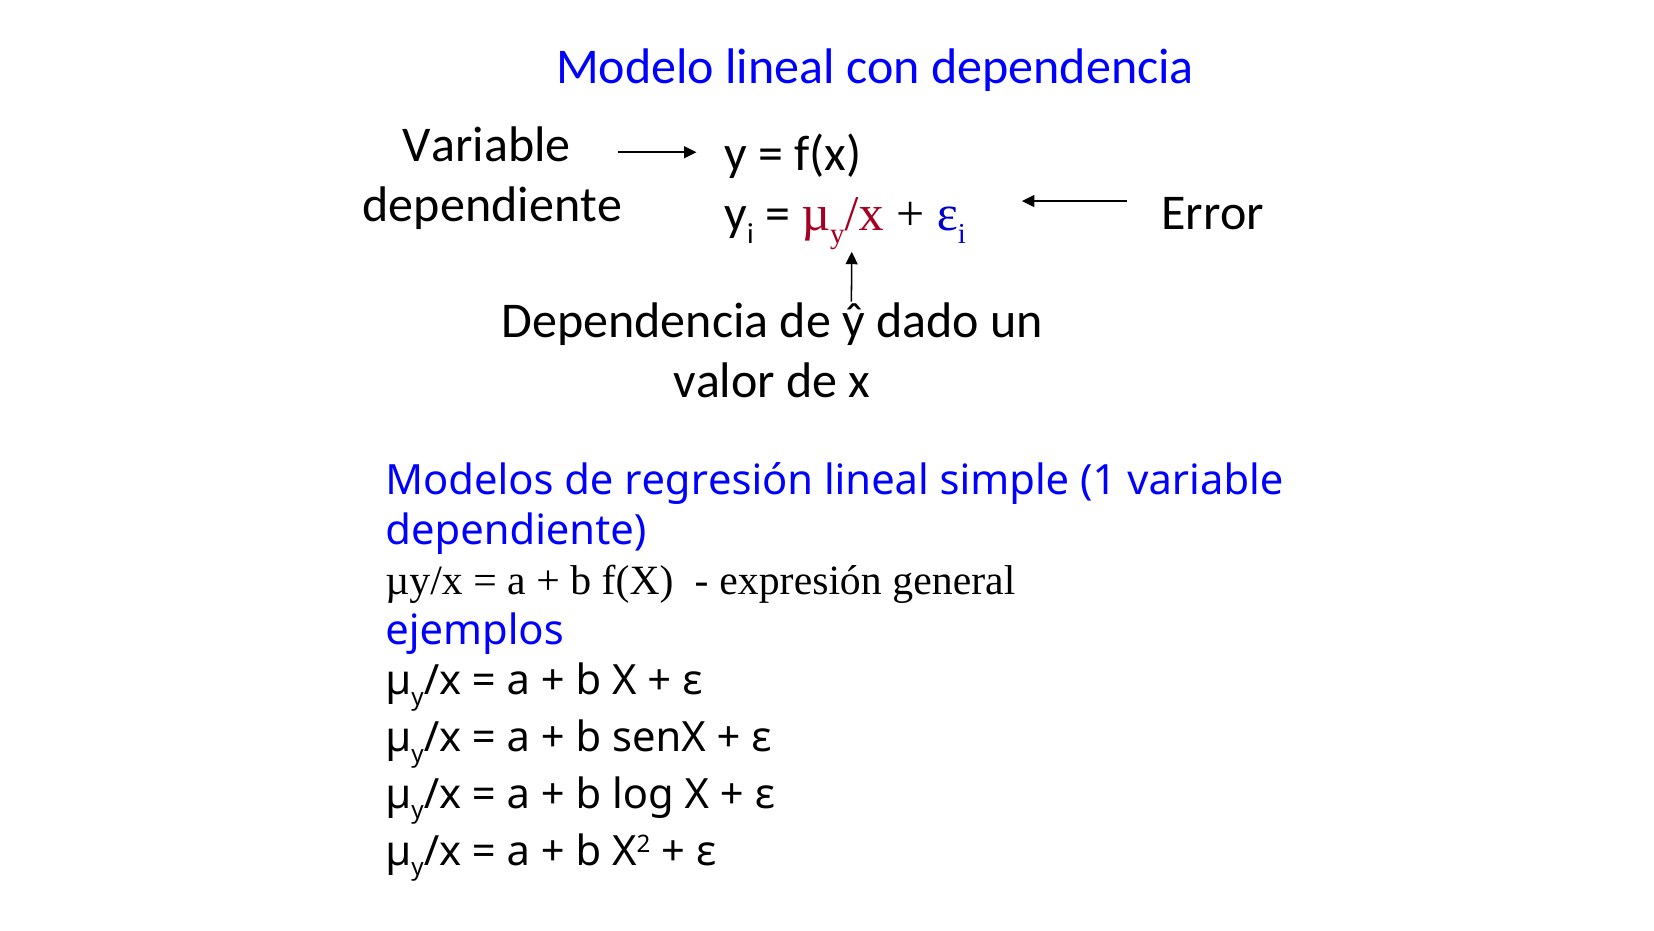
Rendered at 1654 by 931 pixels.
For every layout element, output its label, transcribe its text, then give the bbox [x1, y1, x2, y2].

text_box Modelo lineal con dependencia [541, 25, 1210, 101]
text_box Dependencia de ŷ dado un valor de x [460, 279, 1084, 415]
text_box y = f(x) yi = µy/x + εi [709, 113, 1061, 257]
text_box Variable dependiente [336, 103, 638, 240]
text_box Modelos de regresión lineal simple (1 variable dependiente) µy/x = a + b f(X) - expresión general ejemplos µy/x = a + b X + ε µy/x = a + b senX + ε µy/x = a + b log X + ε µy/x = a + b X2 + ε [370, 445, 1309, 889]
text_box Error [1146, 171, 1280, 248]
